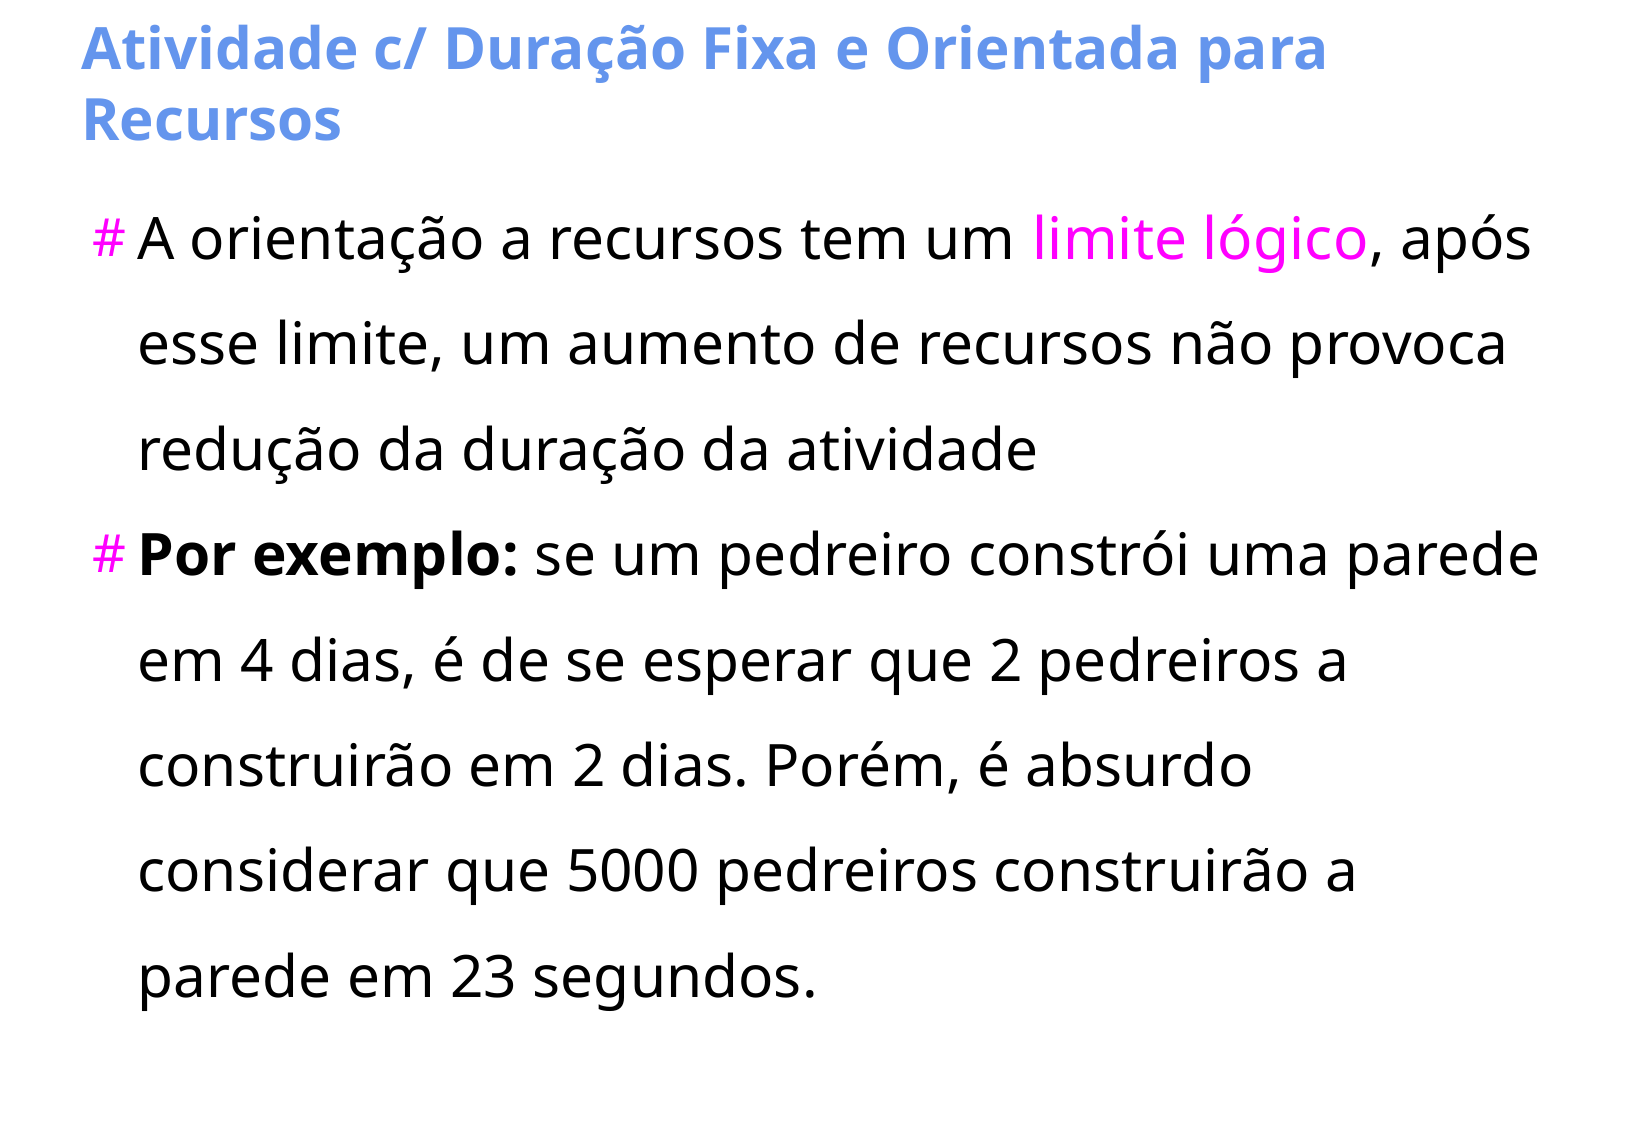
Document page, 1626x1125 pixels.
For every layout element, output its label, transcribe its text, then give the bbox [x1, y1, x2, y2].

title Atividade c/ Duração Fixa e Orientada para Recursos [81, 11, 1544, 152]
list A orientação a recursos tem um limite lógico, após esse limite, um aumento de recursos não provoca redução da duração da atividade Por exemplo: se um pedreiro constrói uma parede em 4 dias, é de se esperar que 2 pedreiros a construirão em 2 dias. Porém, é absurdo considerar que 5000 pedreiros construirão a parede em 23 segundos. [81, 165, 1544, 1016]
